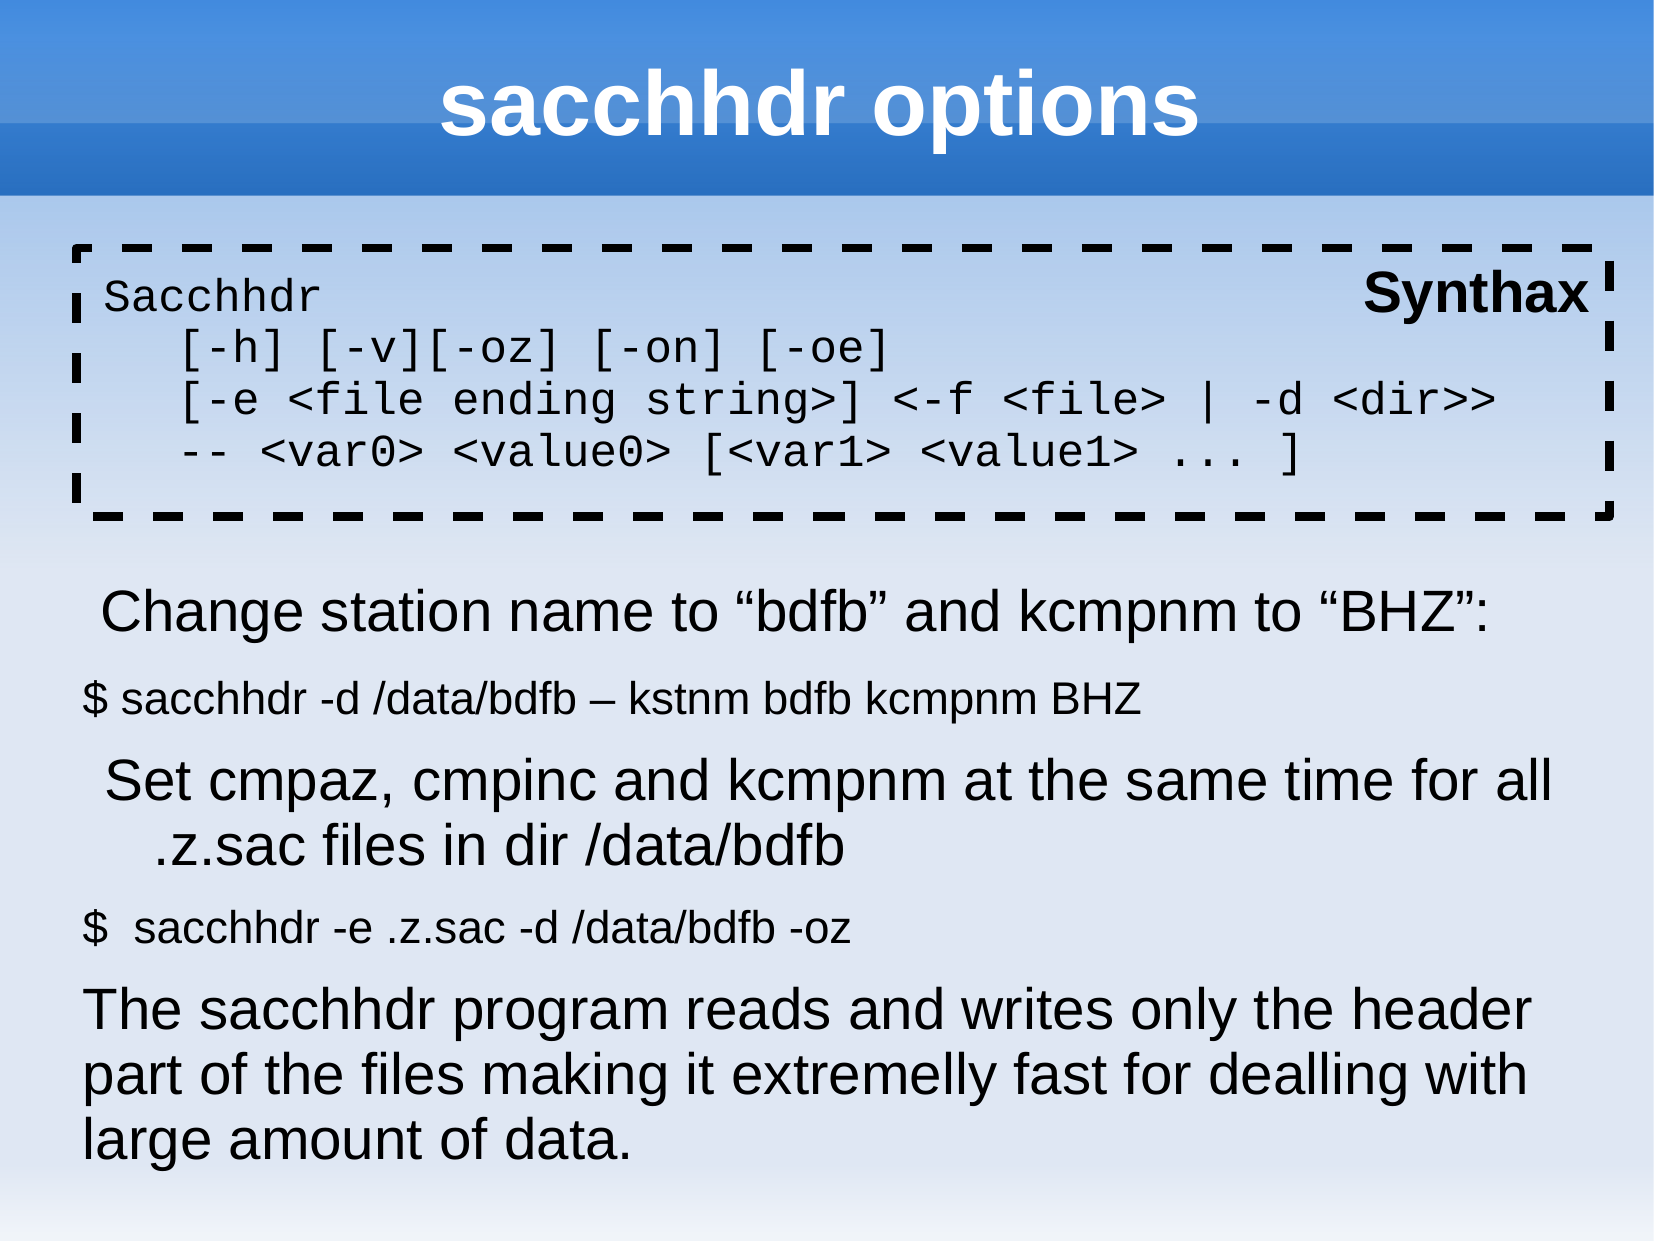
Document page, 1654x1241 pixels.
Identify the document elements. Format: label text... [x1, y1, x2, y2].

list Change station name to “bdfb” and kcmpnm to “BHZ”: $ sacchhdr -d /data/bdfb – kstnm bdfb kcmpnm BHZ Set cmpaz, cmpinc and kcmpnm at the same time for all .z.sac files in dir /data/bdfb $ sacchhdr -e .z.sac -d /data/bdfb -oz The sacchhdr program reads and writes only the header part of the files making it extremelly fast for dealling with large amount of data. [82, 578, 1571, 1172]
picture [0, 0, 1654, 1241]
title sacchhdr options [76, 0, 1565, 208]
text_box Synthax [76, 248, 1610, 517]
